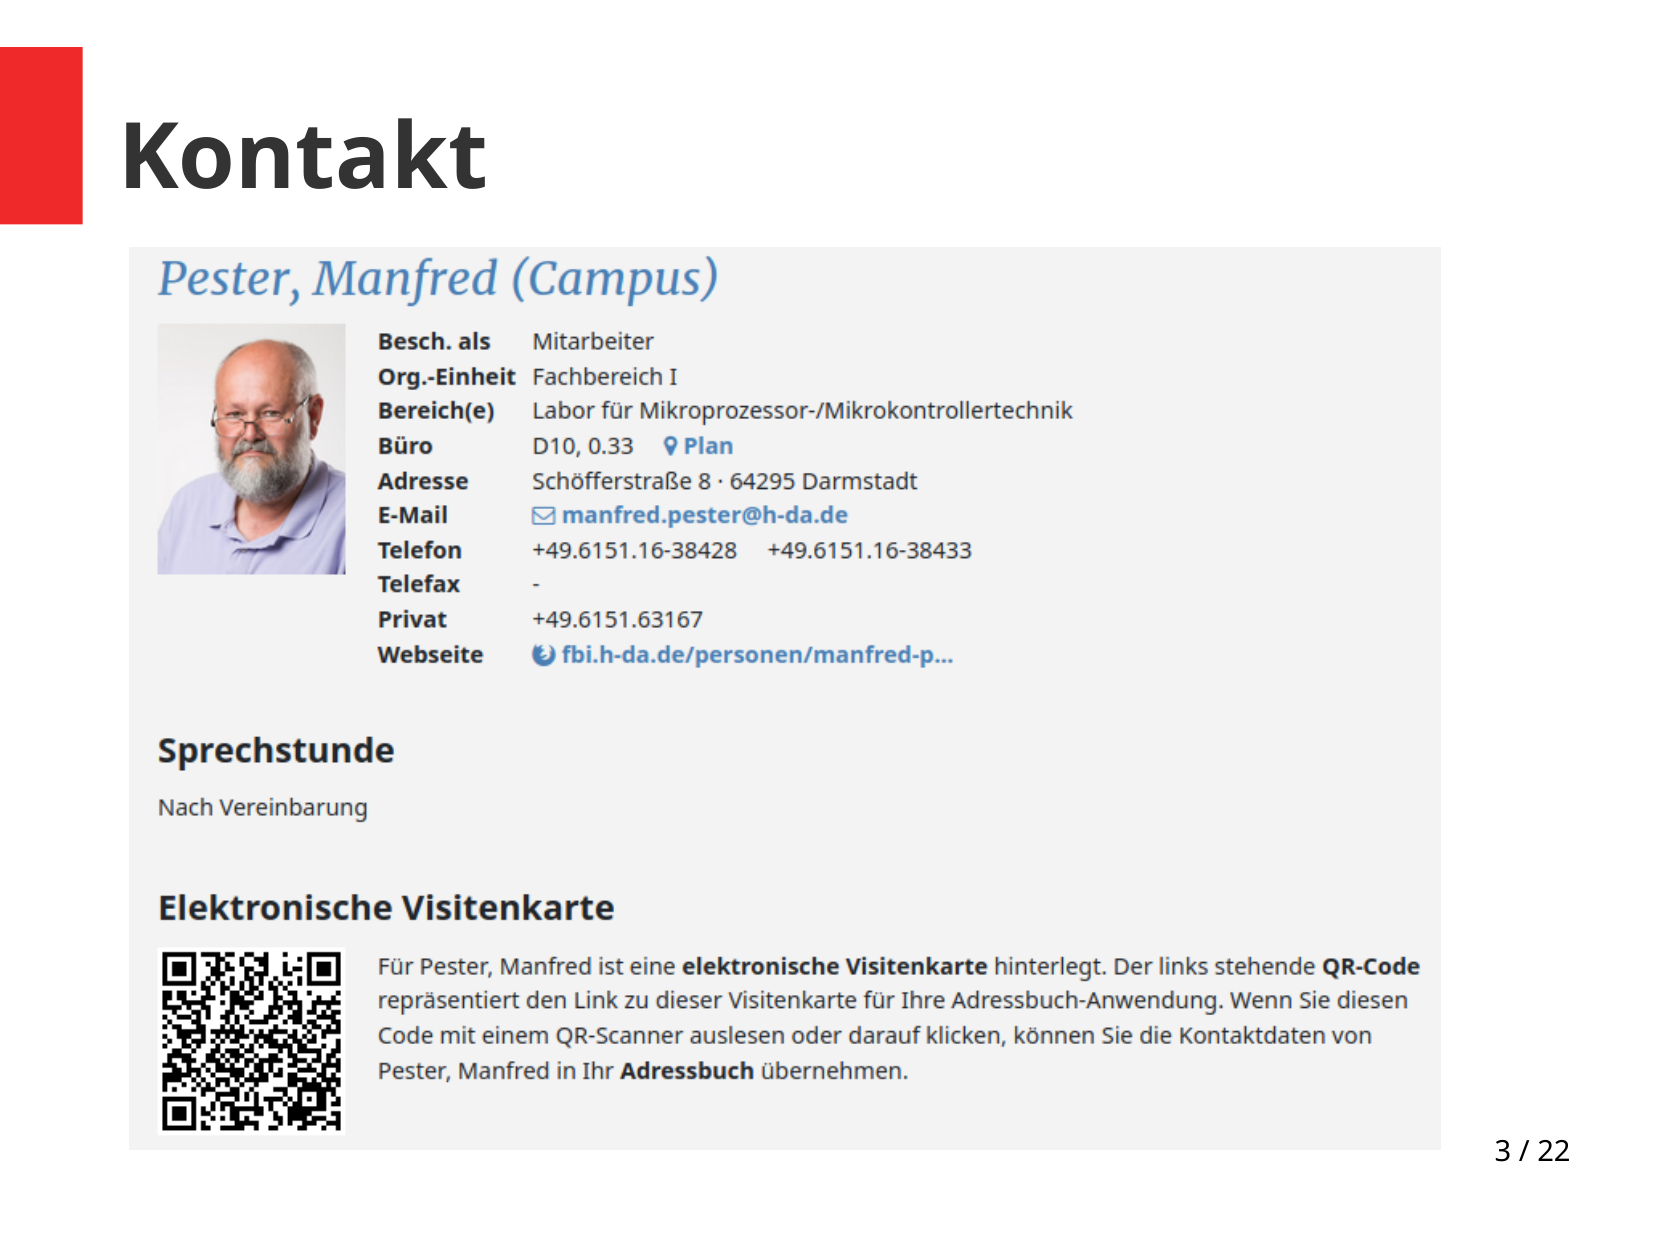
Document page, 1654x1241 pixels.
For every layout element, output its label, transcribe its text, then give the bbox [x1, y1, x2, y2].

picture [129, 247, 1441, 1150]
title Kontakt [118, 49, 1571, 257]
